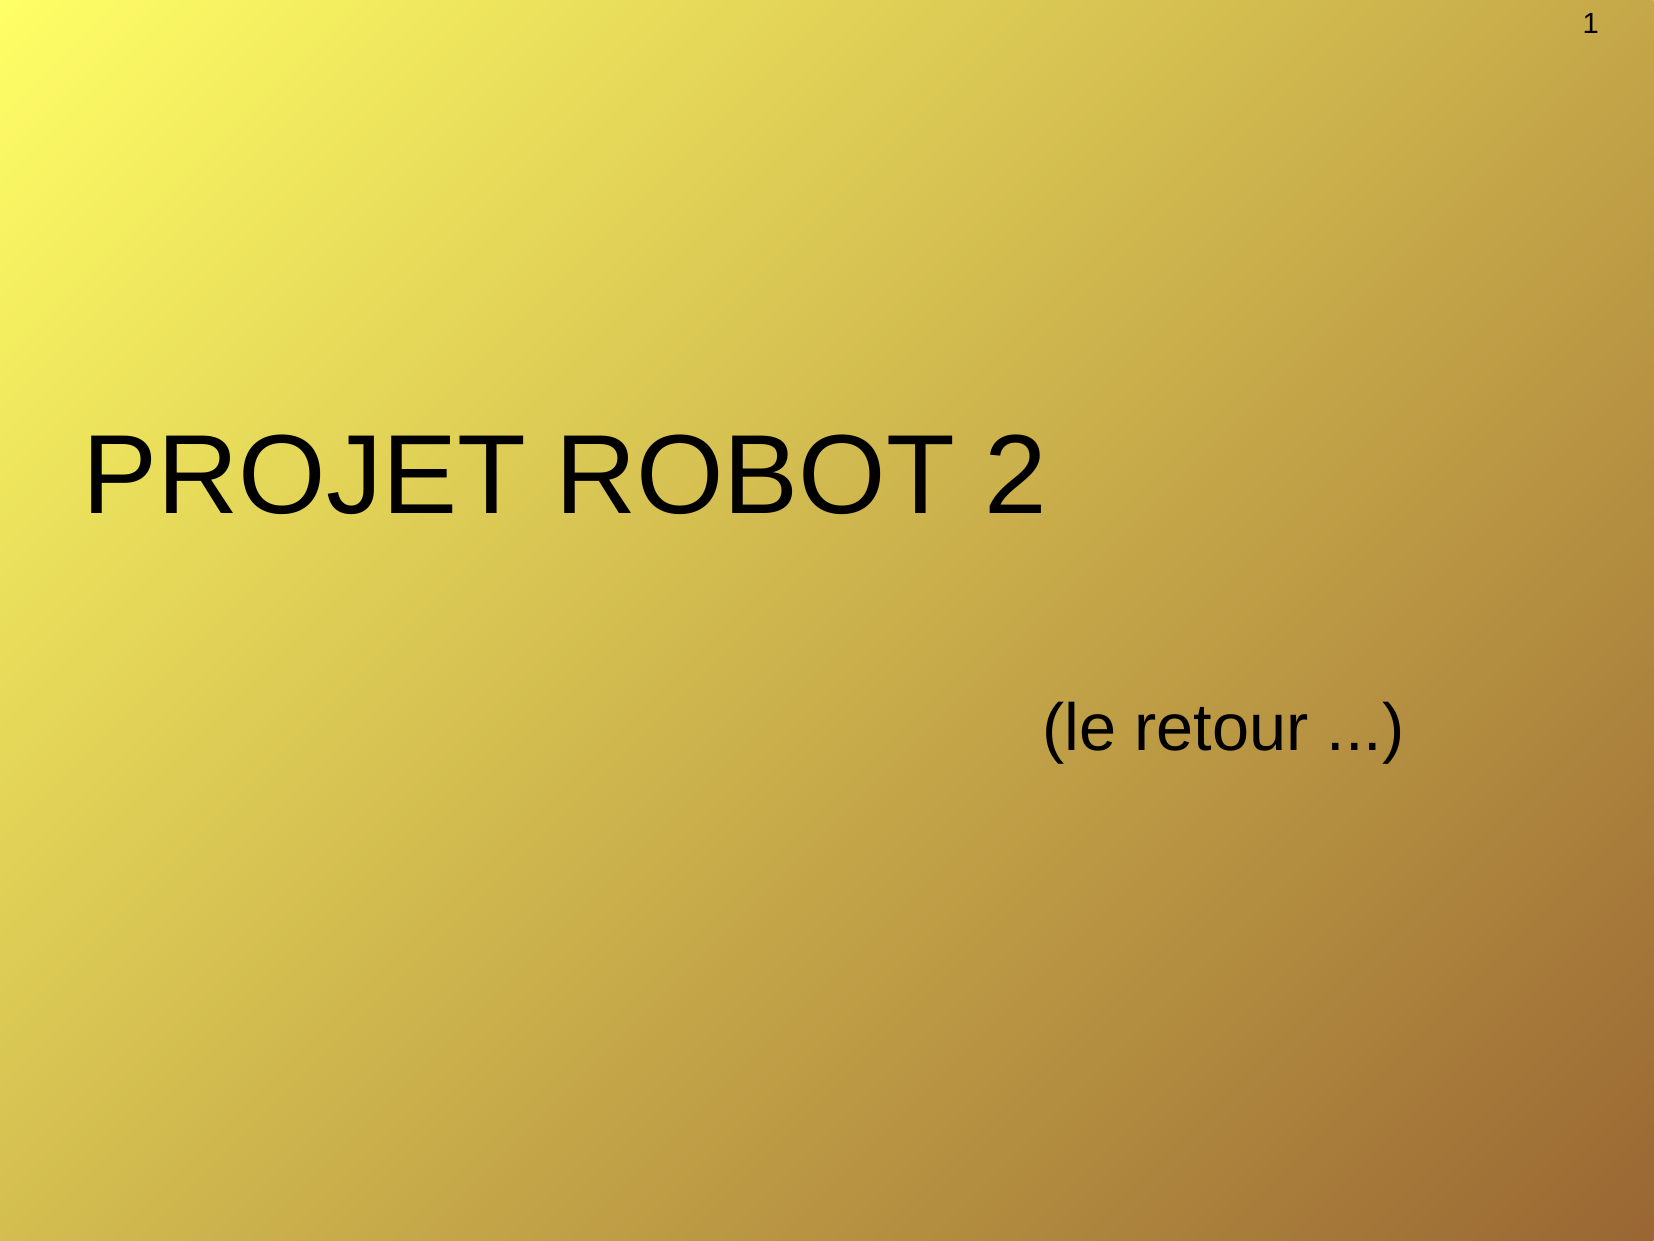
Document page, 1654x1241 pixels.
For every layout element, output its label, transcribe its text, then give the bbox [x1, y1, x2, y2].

text_box (le retour ...) [1027, 682, 1548, 772]
subtitle PROJET ROBOT 2 [82, 49, 1571, 1109]
text_box <numéro> [1567, 0, 1654, 48]
